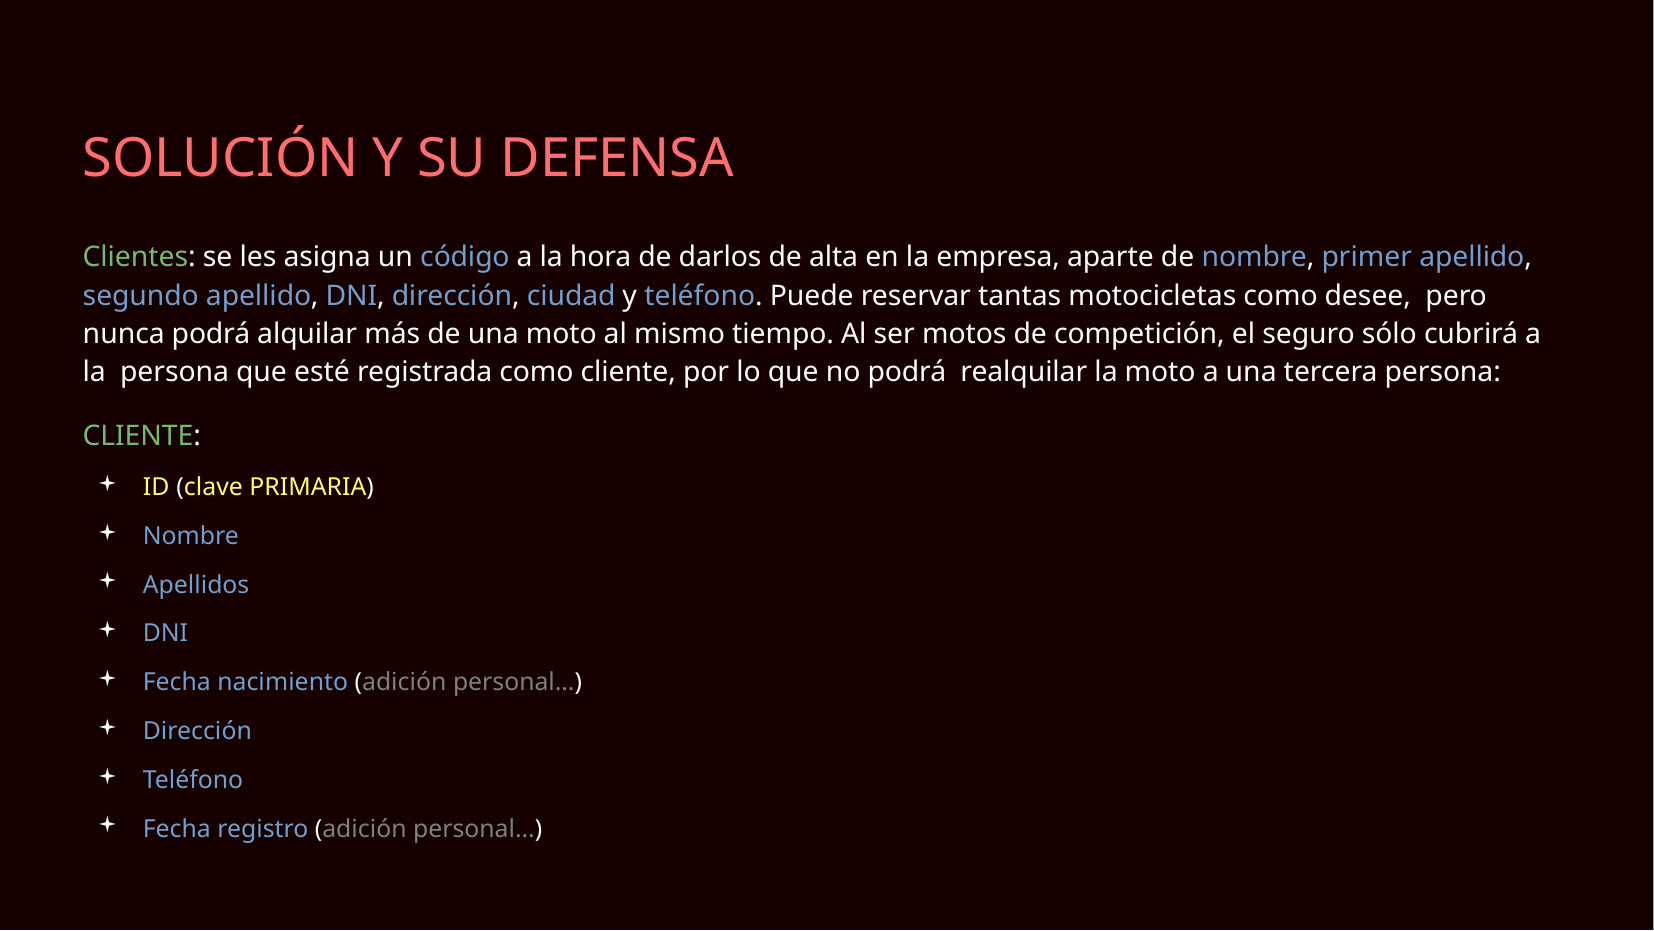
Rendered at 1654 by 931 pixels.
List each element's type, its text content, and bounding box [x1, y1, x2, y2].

title SOLUCIÓN Y SU DEFENSA [82, 37, 1571, 193]
list Clientes: se les asigna un código a la hora de darlos de alta en la empresa, aparte de nombre, primer apellido, segundo apellido, DNI, dirección, ciudad y teléfono. Puede reservar tantas motocicletas como desee, pero nunca podrá alquilar más de una moto al mismo tiempo. Al ser motos de competición, el seguro sólo cubrirá a la persona que esté registrada como cliente, por lo que no podrá realquilar la moto a una tercera persona: CLIENTE: ID (clave PRIMARIA) Nombre Apellidos DNI Fecha nacimiento (adición personal…) Dirección Teléfono Fecha registro (adición personal…) [82, 236, 1571, 857]
